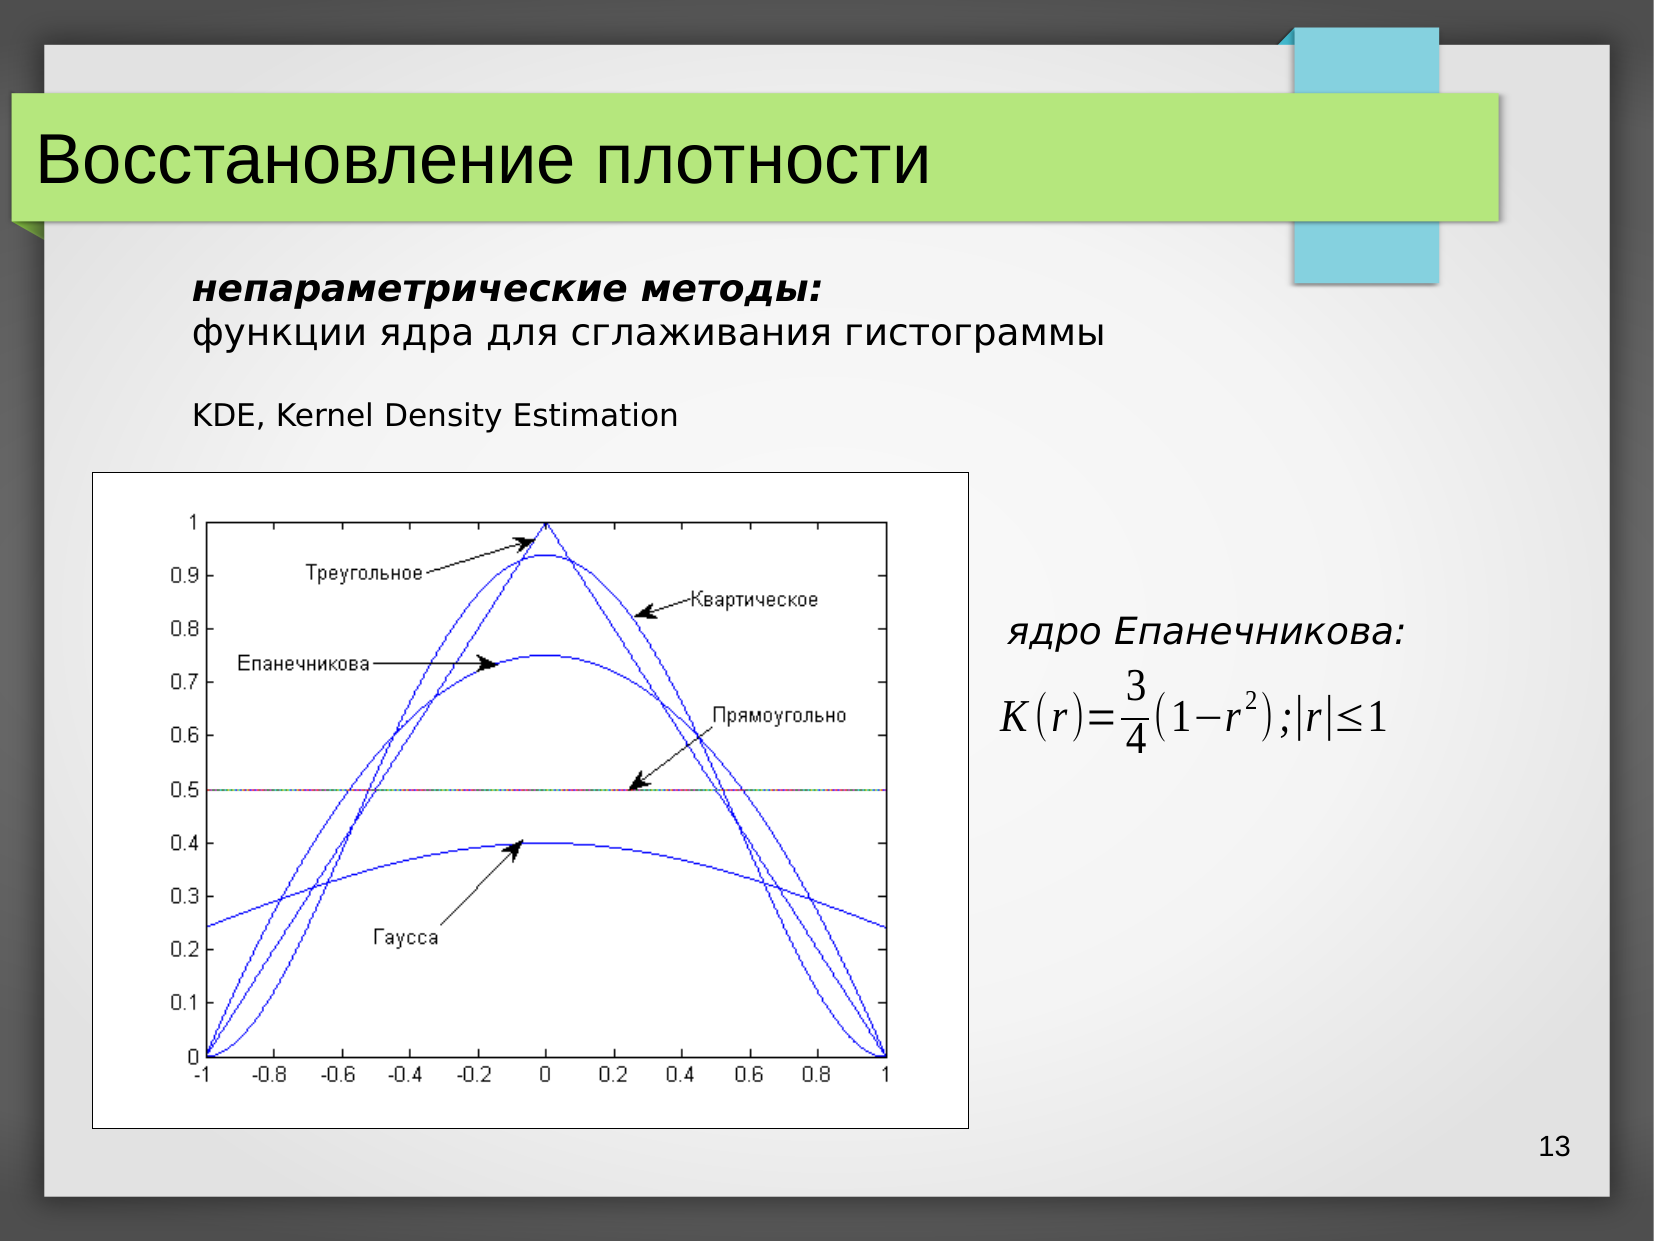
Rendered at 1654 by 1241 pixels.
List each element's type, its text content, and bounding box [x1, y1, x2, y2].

text_box непараметрические методы: функции ядра для сглаживания гистограммы KDE, Kernel Density Estimation [177, 259, 1146, 461]
title Восстановление плотности [35, 118, 1489, 200]
text_box ядро Епанечникова: [992, 602, 1465, 663]
chart [992, 669, 1394, 768]
picture [0, 0, 1654, 1241]
